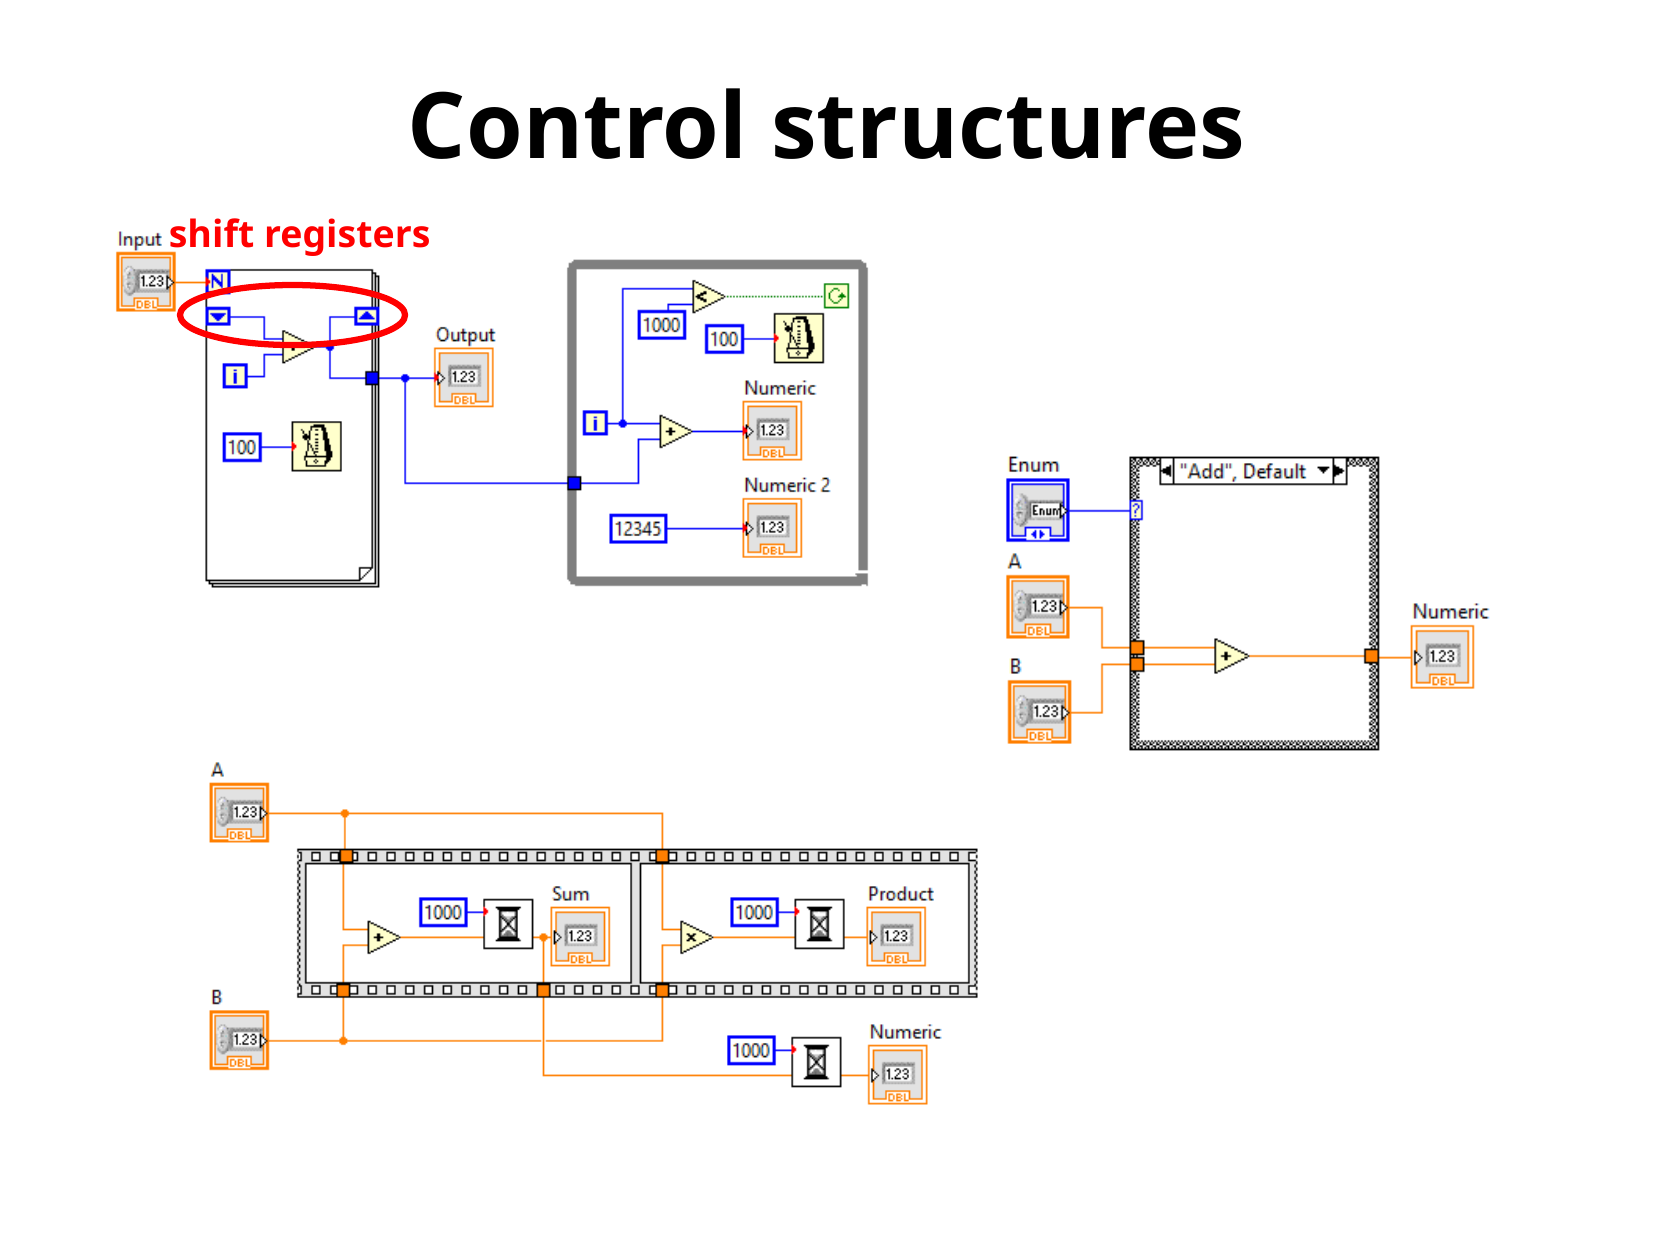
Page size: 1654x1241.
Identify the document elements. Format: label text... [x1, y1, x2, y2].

picture [188, 437, 1501, 1122]
text_box shift registers [198, 196, 401, 270]
picture [104, 224, 901, 616]
title Control structures [82, 19, 1571, 227]
